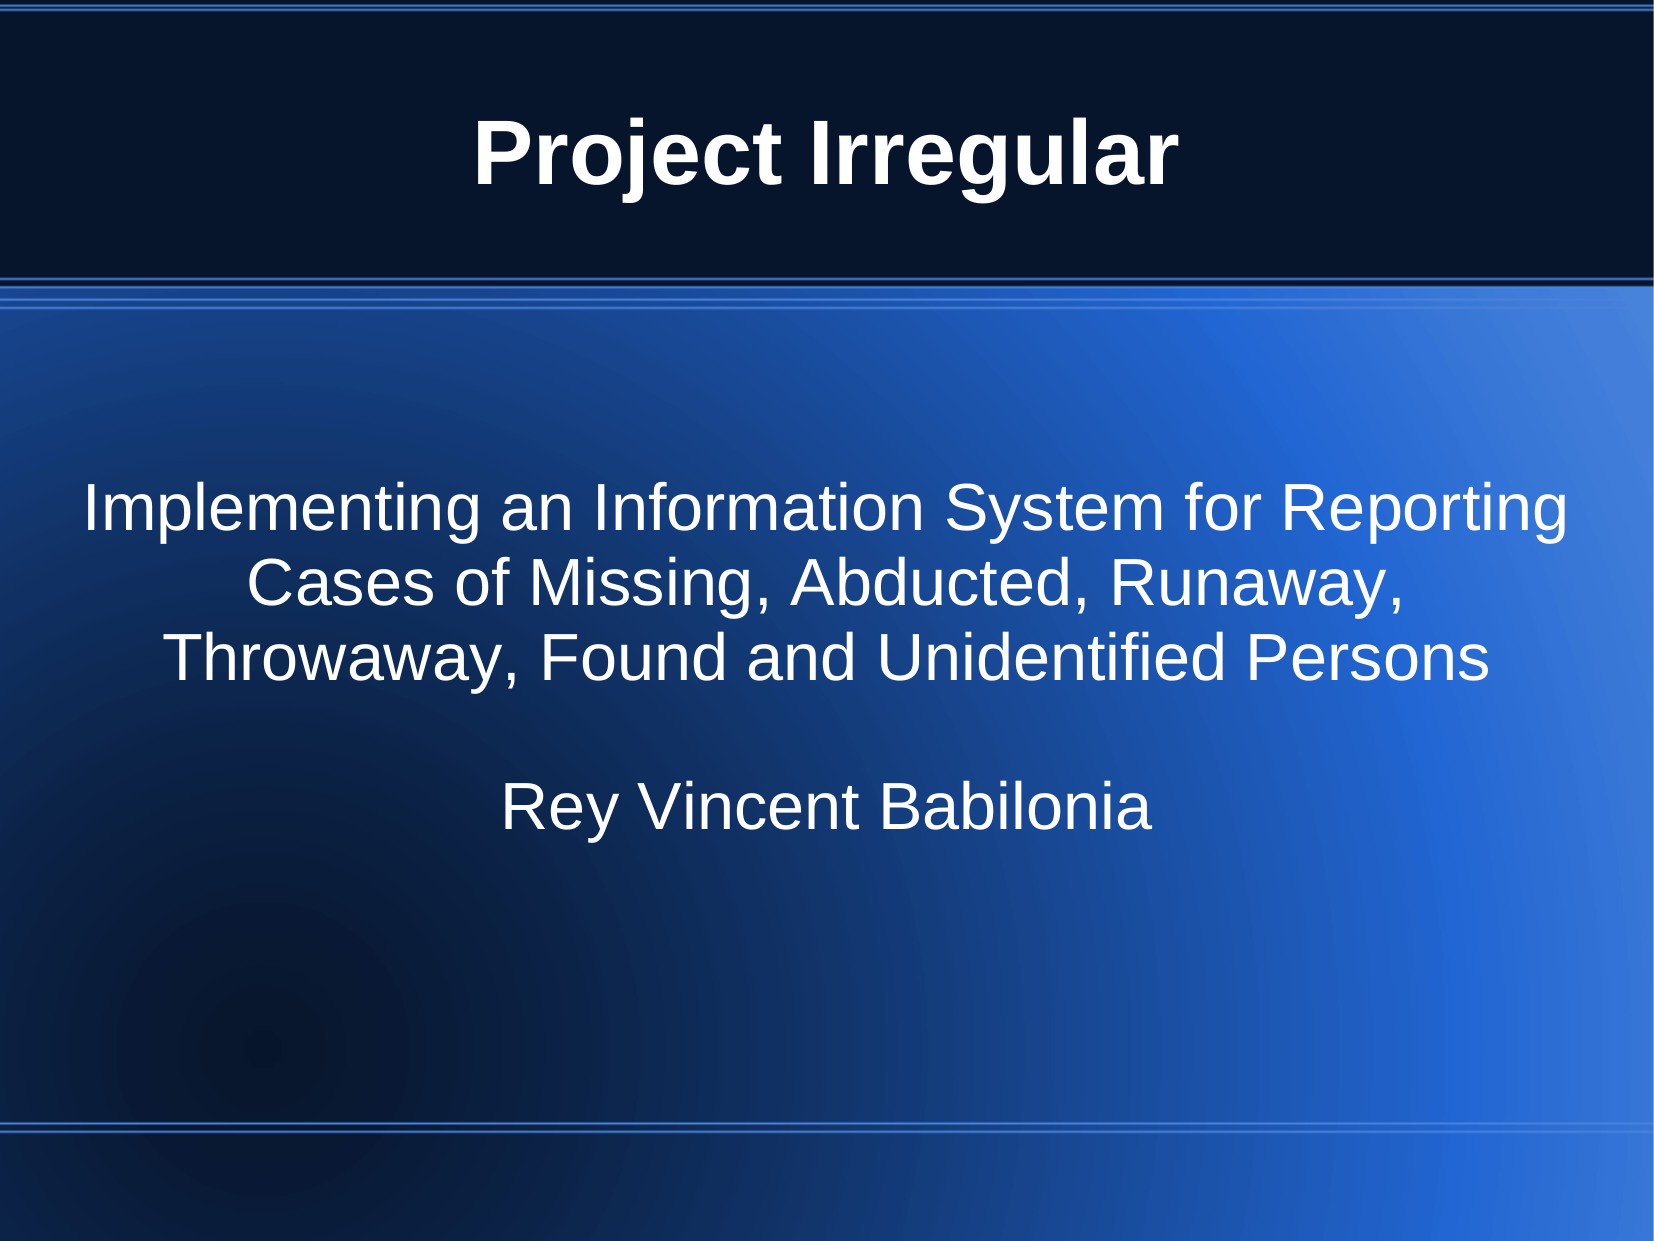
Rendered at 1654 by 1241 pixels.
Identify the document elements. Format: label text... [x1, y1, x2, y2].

title Project Irregular [82, 49, 1571, 257]
subtitle Implementing an Information System for Reporting Cases of Missing, Abducted, Runaway, Throwaway, Found and Unidentified Persons Rey Vincent Babilonia [82, 337, 1571, 1052]
picture [0, 0, 1654, 1241]
